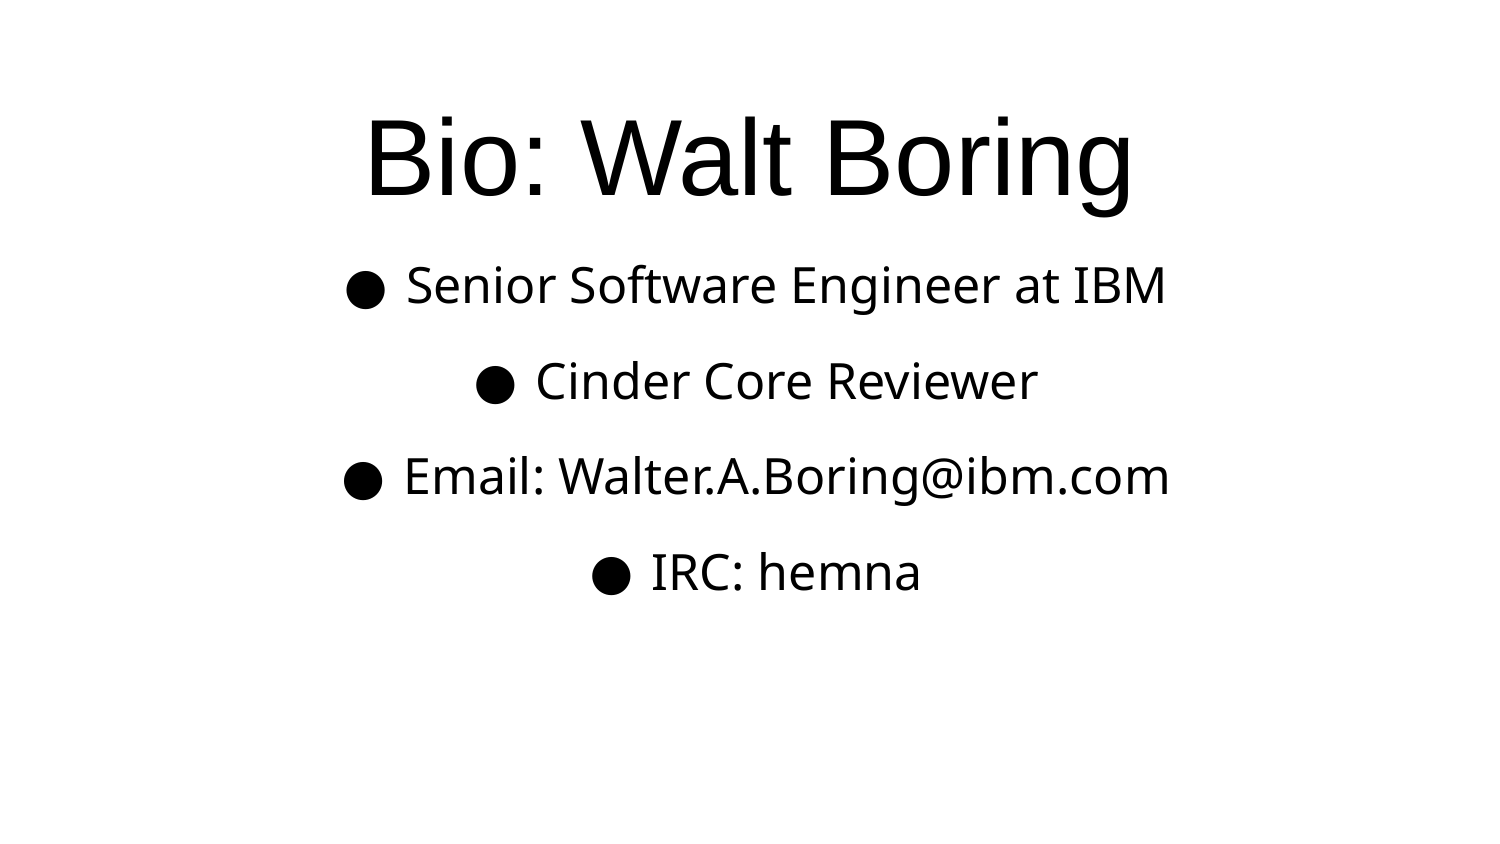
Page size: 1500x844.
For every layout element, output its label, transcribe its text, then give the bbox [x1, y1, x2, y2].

title Bio: Walt Boring [51, 0, 1449, 233]
subtitle Senior Software Engineer at IBM Cinder Core Reviewer Email: Walter.A.Boring@ibm.com IRC: hemna [51, 238, 1449, 471]
